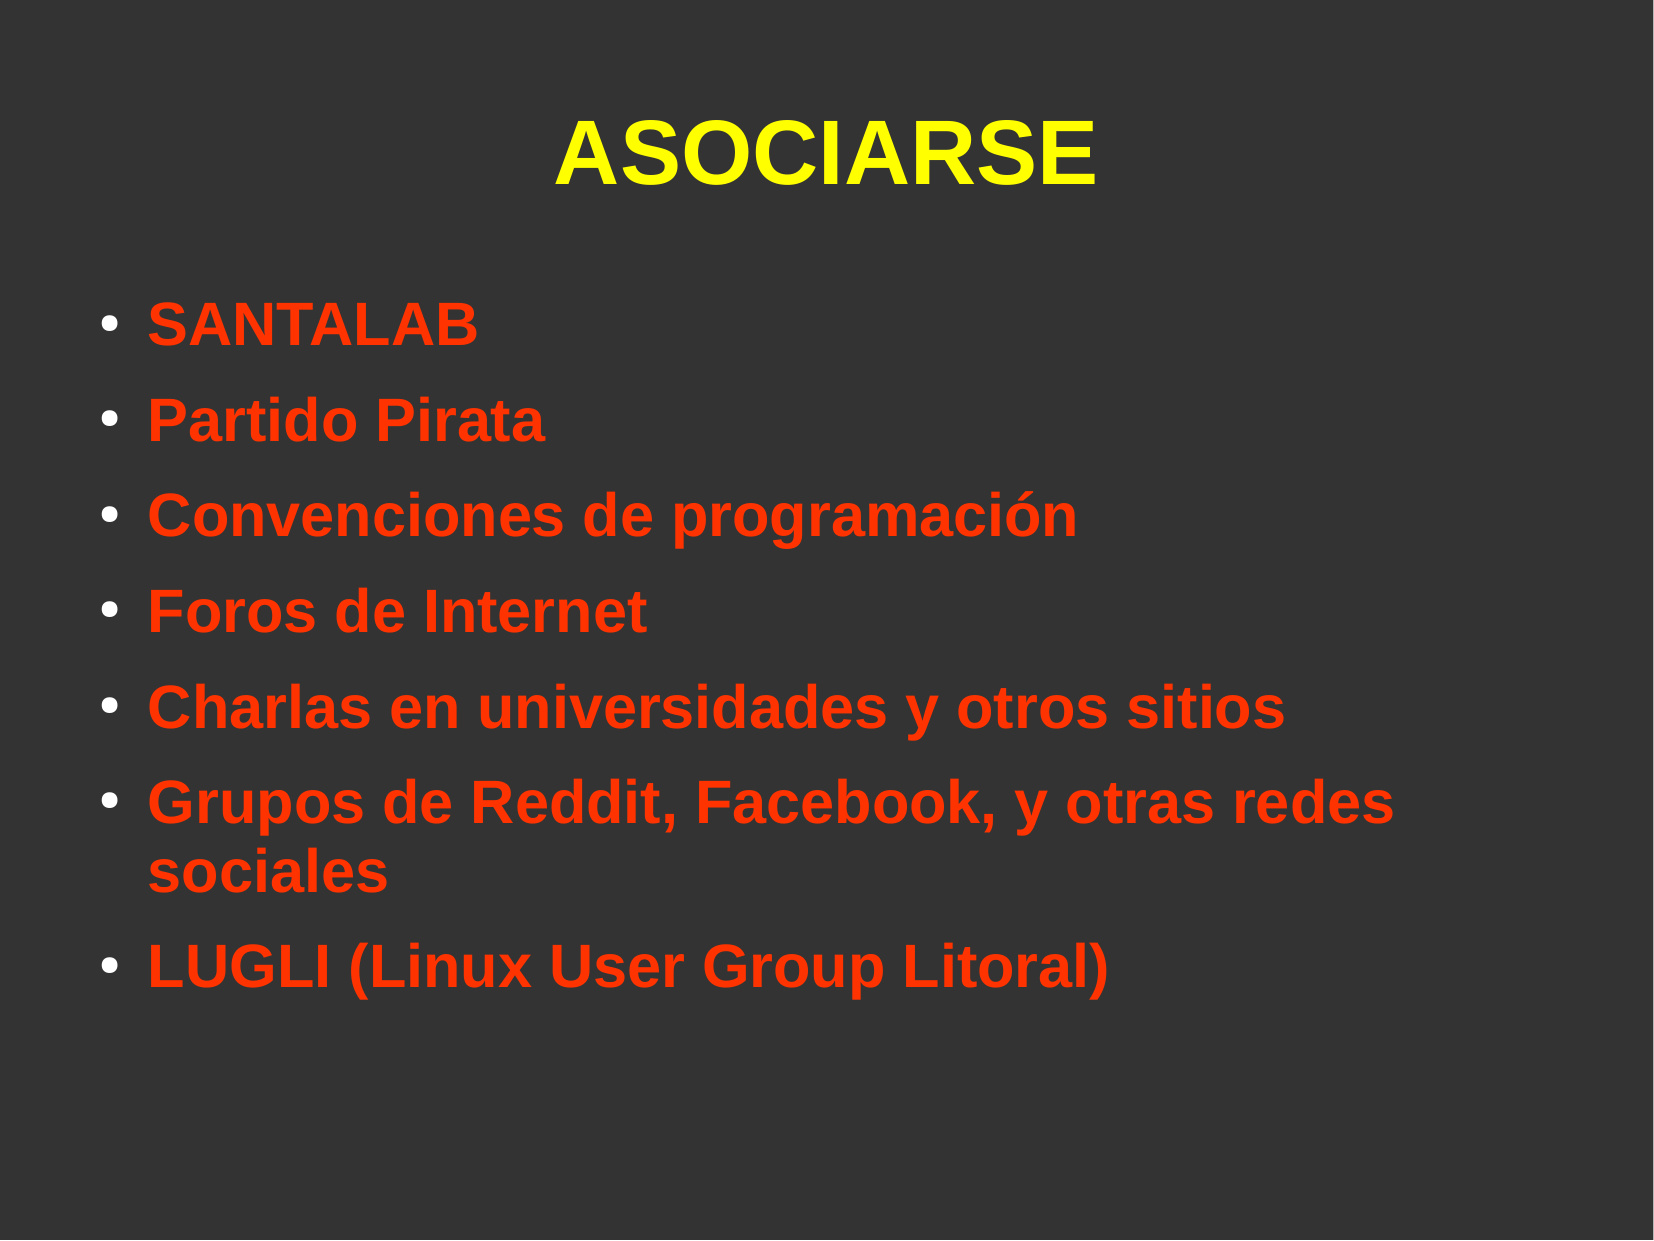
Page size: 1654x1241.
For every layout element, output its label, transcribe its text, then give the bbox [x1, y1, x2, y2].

title ASOCIARSE [82, 49, 1571, 257]
list SANTALAB Partido Pirata Convenciones de programación Foros de Internet Charlas en universidades y otros sitios Grupos de Reddit, Facebook, y otras redes sociales LUGLI (Linux User Group Litoral) [82, 290, 1571, 1010]
